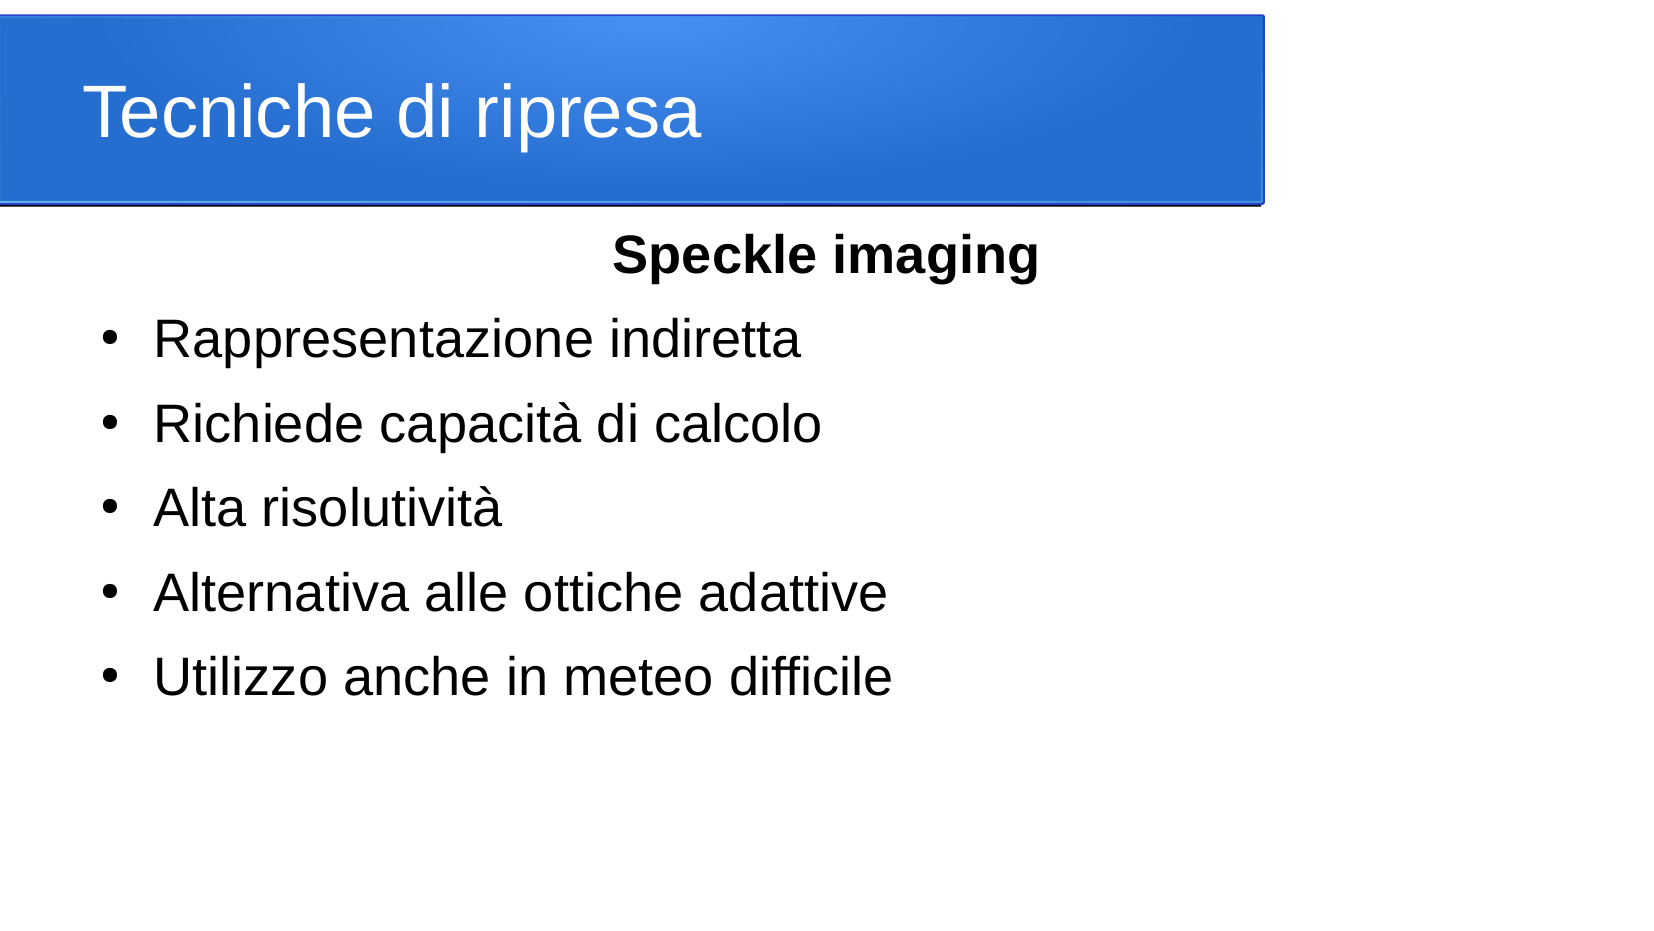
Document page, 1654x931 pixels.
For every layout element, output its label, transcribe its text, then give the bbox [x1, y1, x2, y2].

title Tecniche di ripresa [82, 35, 1235, 189]
list Speckle imaging Rappresentazione indiretta Richiede capacità di calcolo Alta risolutività Alternativa alle ottiche adattive Utilizzo anche in meteo difficile [82, 224, 1571, 764]
